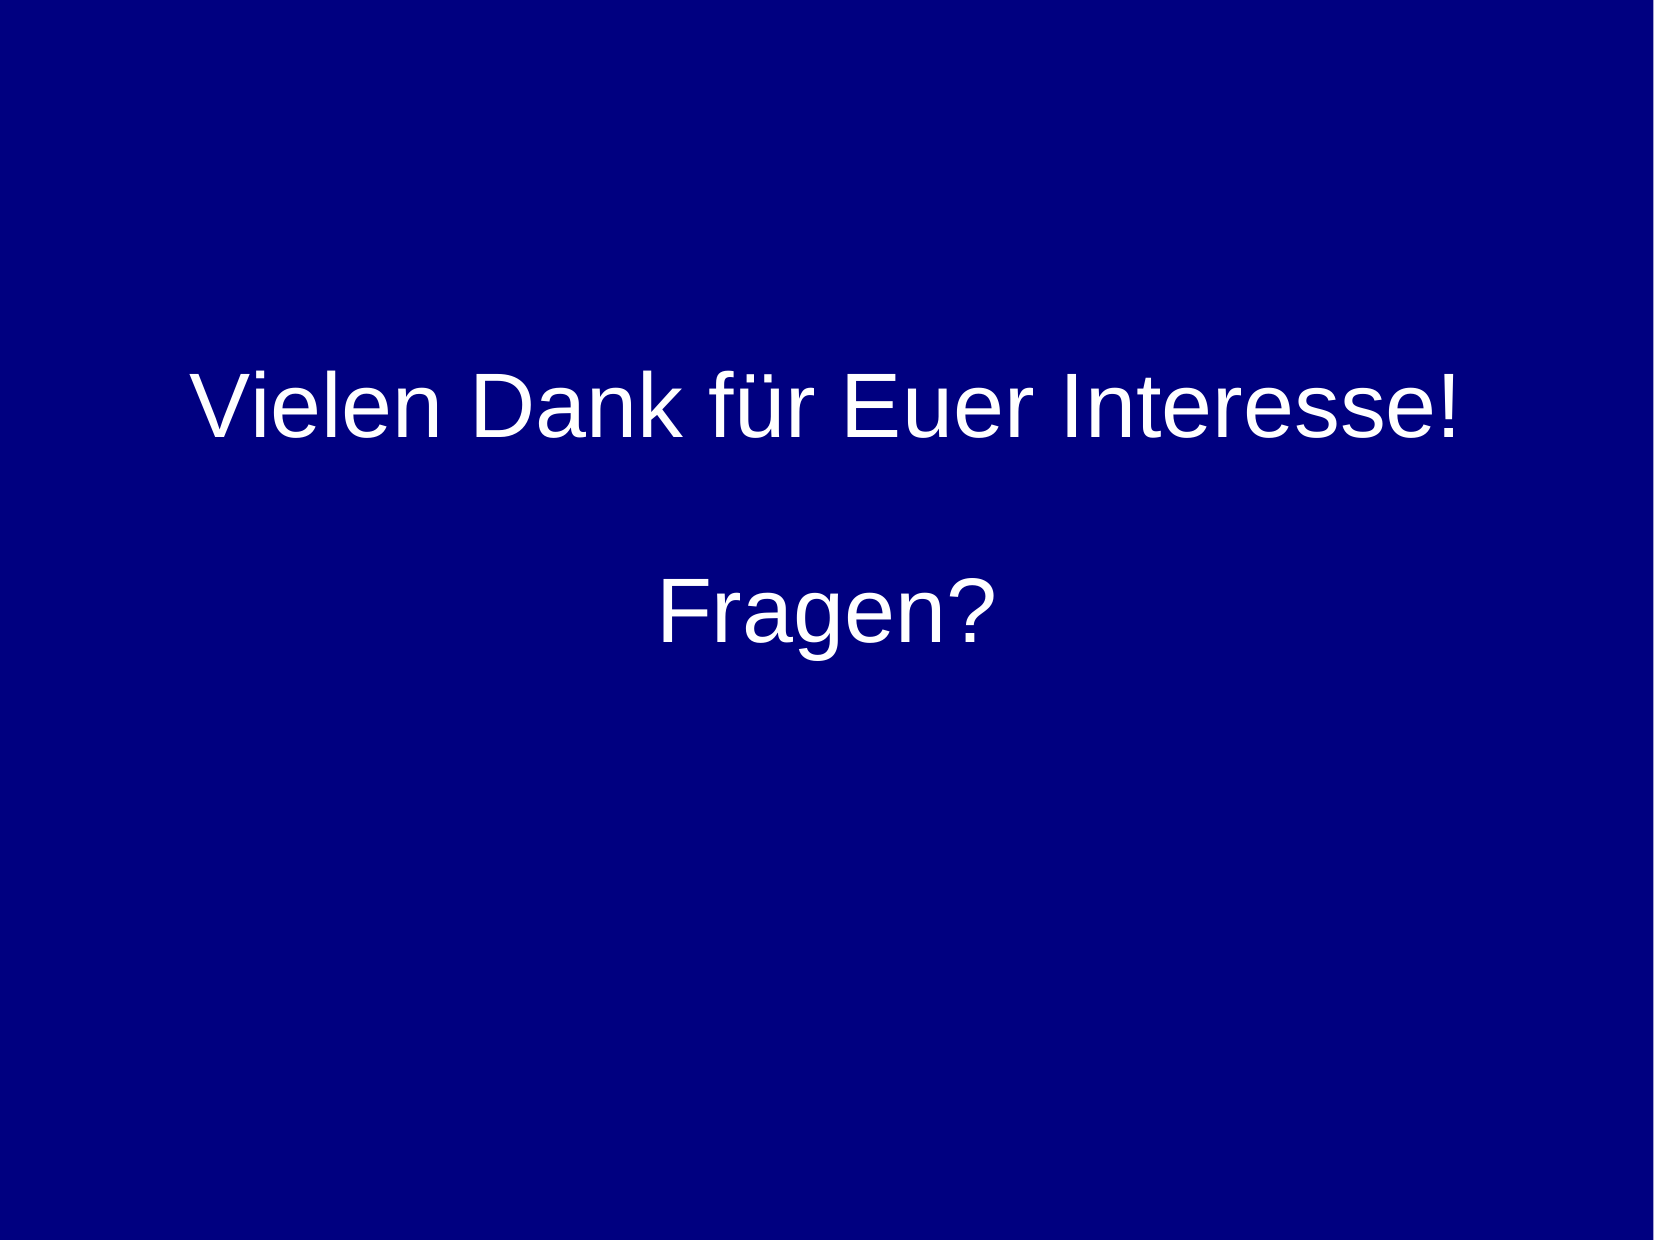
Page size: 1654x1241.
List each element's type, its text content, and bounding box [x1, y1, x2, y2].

title Vielen Dank für Euer Interesse! Fragen? [82, 56, 1571, 1063]
